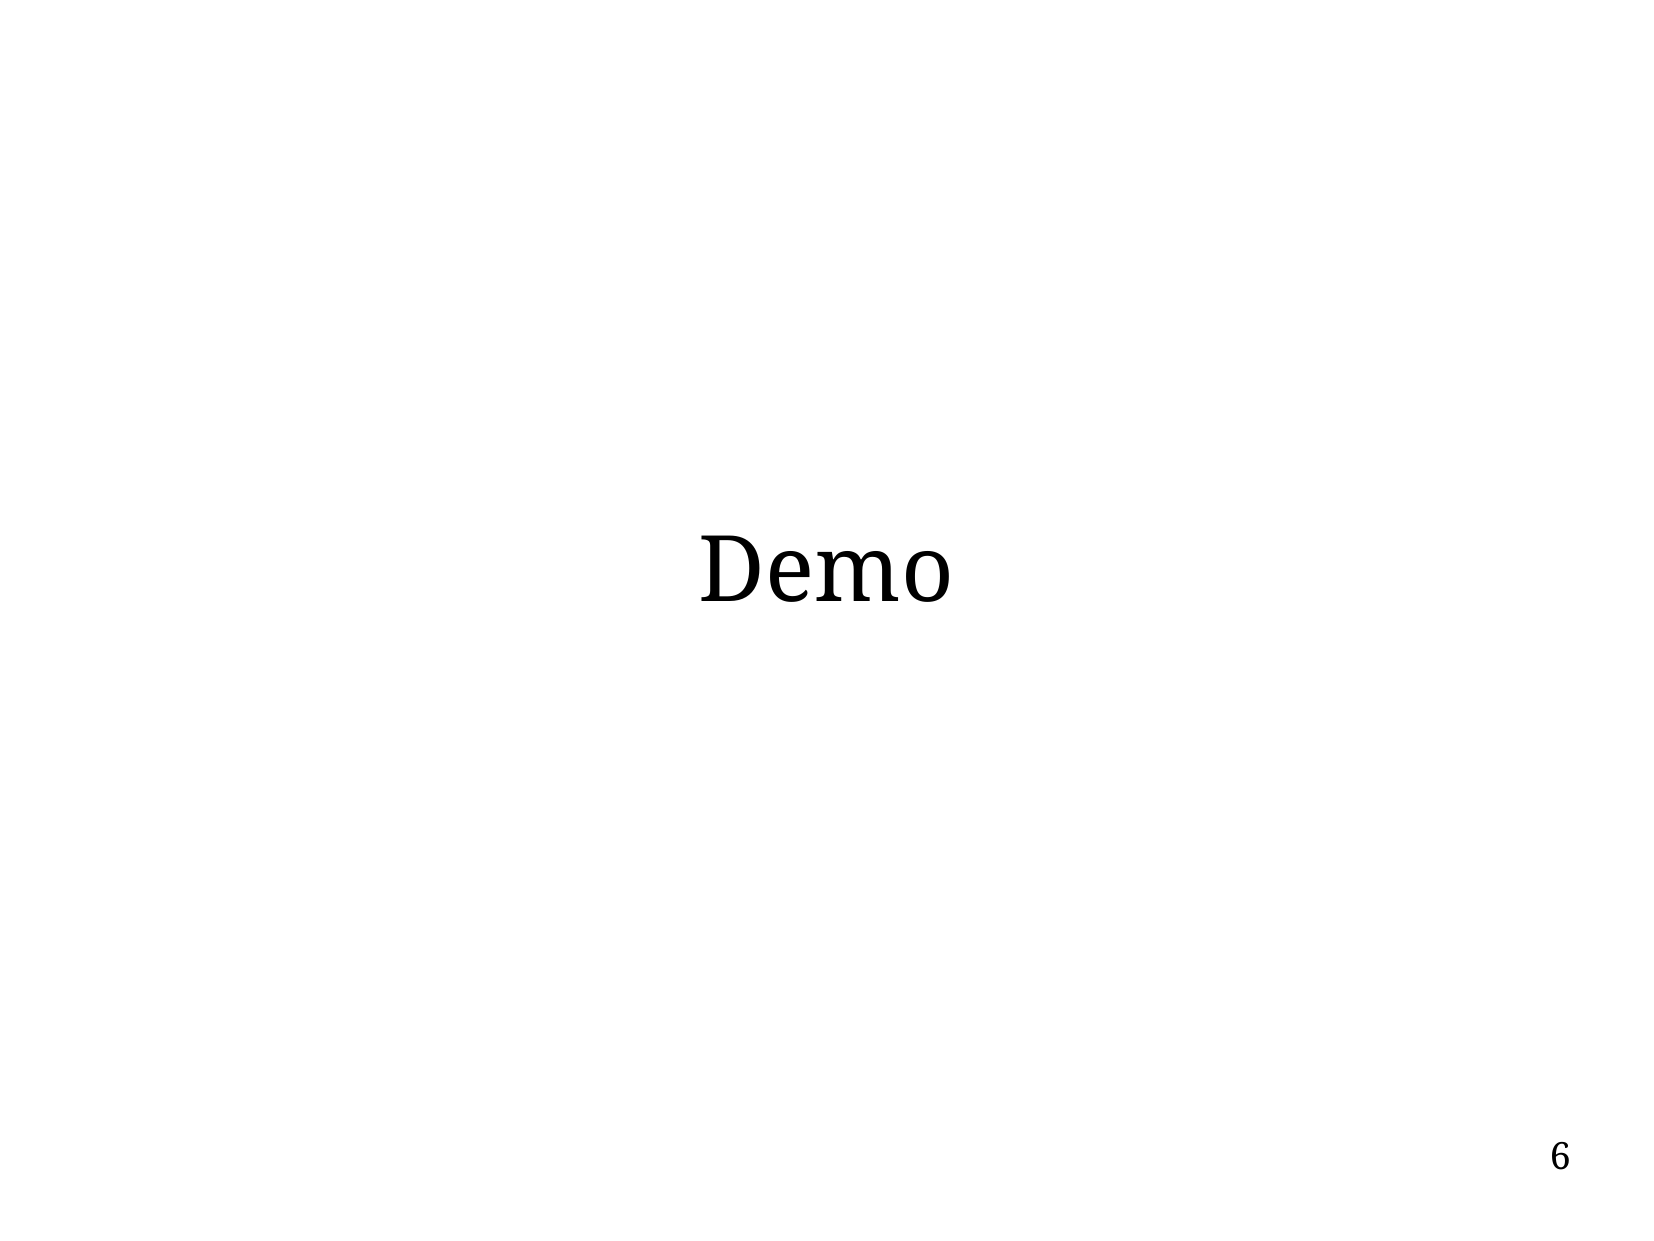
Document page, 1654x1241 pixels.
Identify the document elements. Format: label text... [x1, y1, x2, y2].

title Demo [82, 462, 1571, 670]
